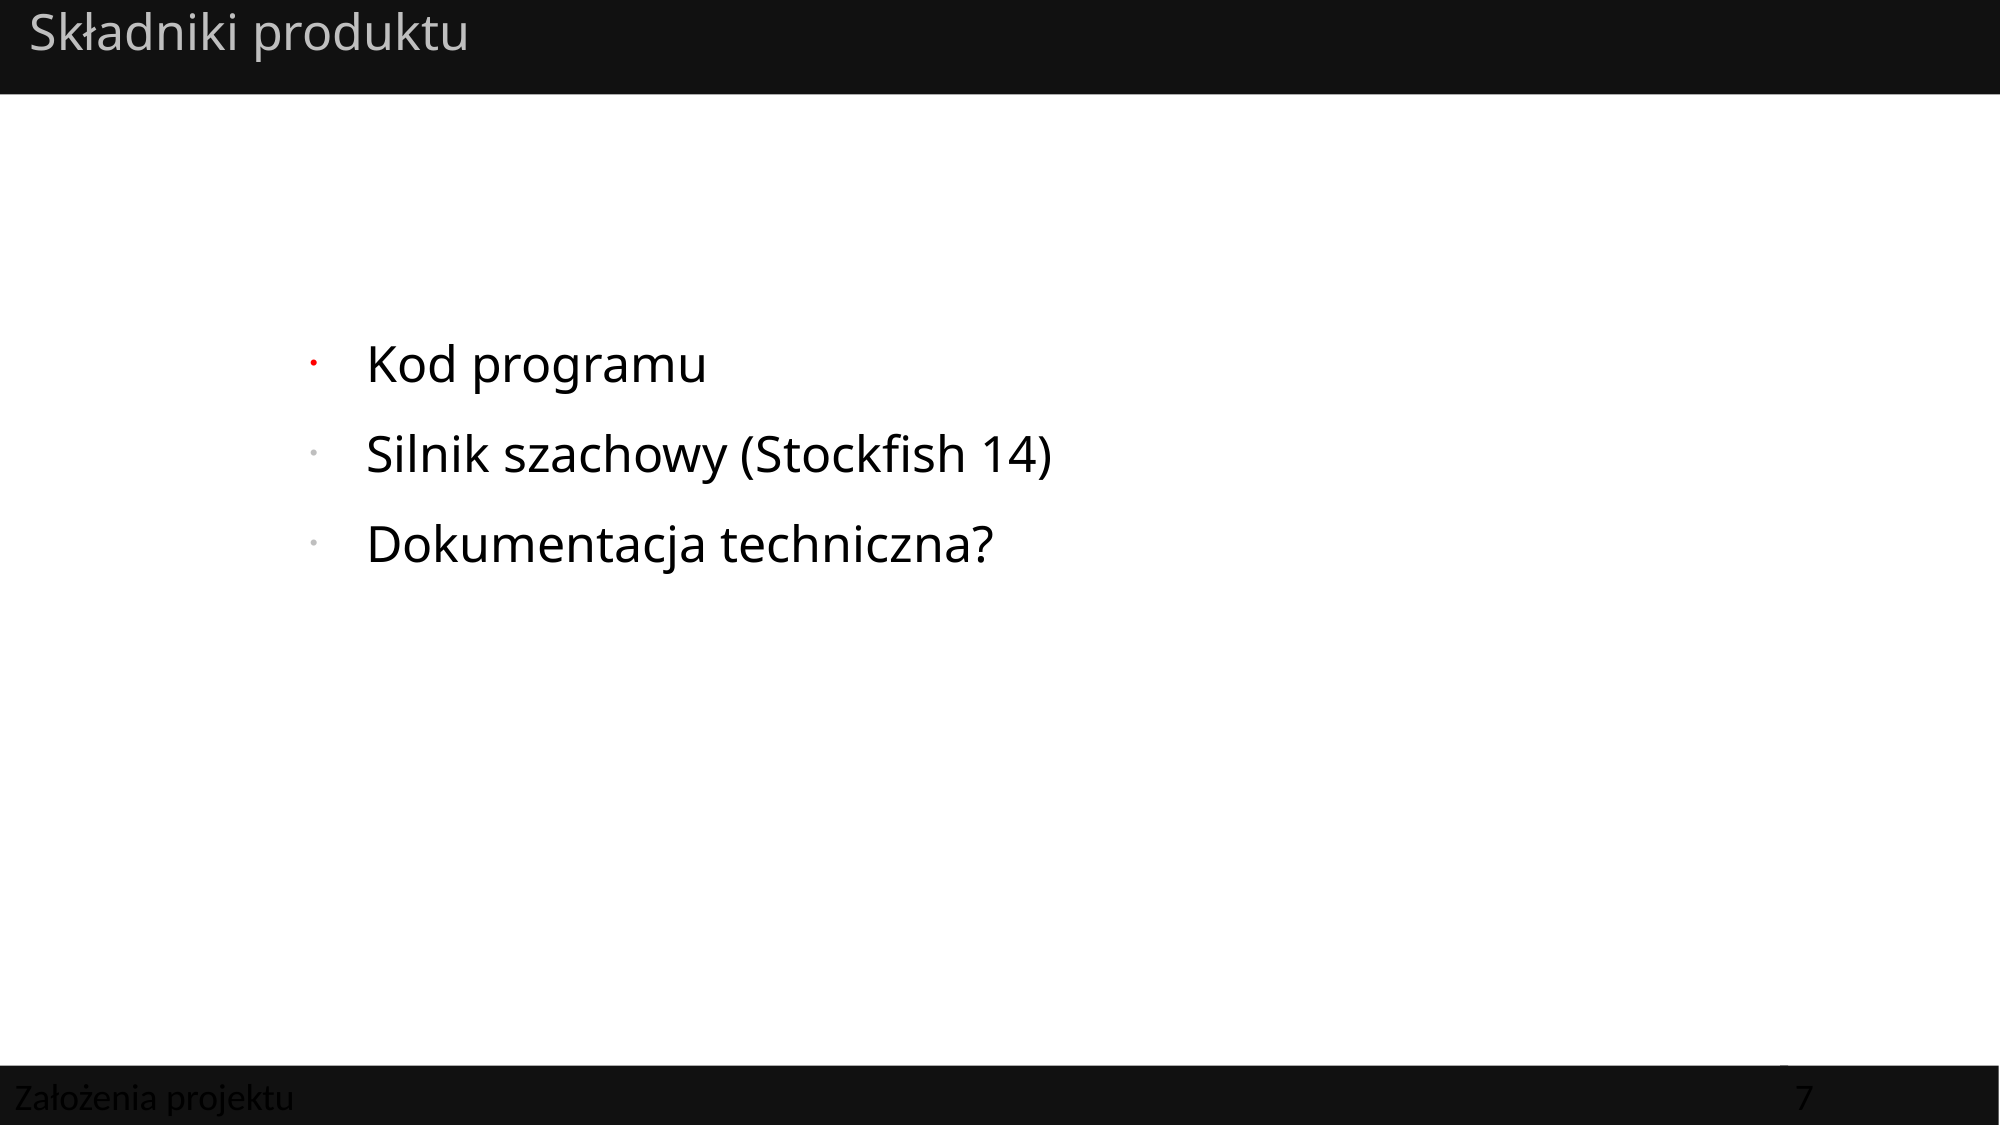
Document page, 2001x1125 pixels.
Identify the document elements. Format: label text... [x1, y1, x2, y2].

text_box Kod programu Silnik szachowy (Stockfish 14) Dokumentacja techniczna? [295, 295, 1759, 581]
slide_number <number> [1780, 1065, 1999, 1125]
footer Założenia projektu [0, 1065, 1780, 1125]
title Składniki produktu [0, 0, 2000, 95]
